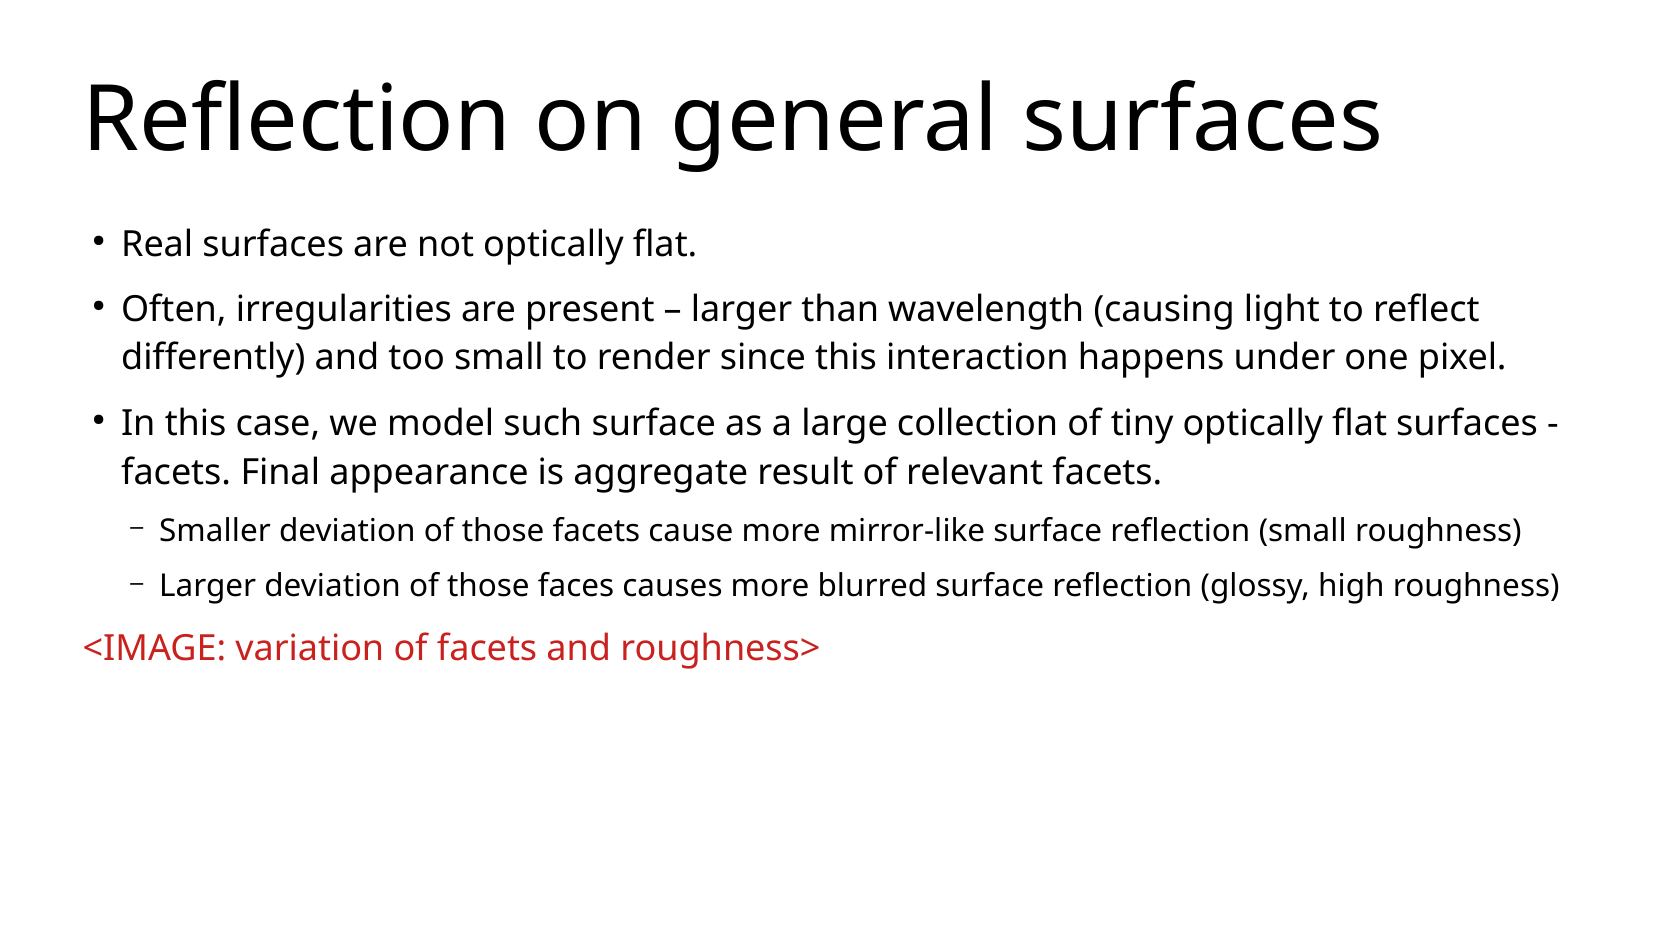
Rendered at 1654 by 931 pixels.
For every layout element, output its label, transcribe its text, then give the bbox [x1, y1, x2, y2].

list Real surfaces are not optically flat. Often, irregularities are present – larger than wavelength (causing light to reflect differently) and too small to render since this interaction happens under one pixel. In this case, we model such surface as a large collection of tiny optically flat surfaces - facets. Final appearance is aggregate result of relevant facets. Smaller deviation of those facets cause more mirror-like surface reflection (small roughness) Larger deviation of those faces causes more blurred surface reflection (glossy, high roughness) <IMAGE: variation of facets and roughness> [82, 217, 1571, 758]
title Reflection on general surfaces [82, 0, 1571, 217]
